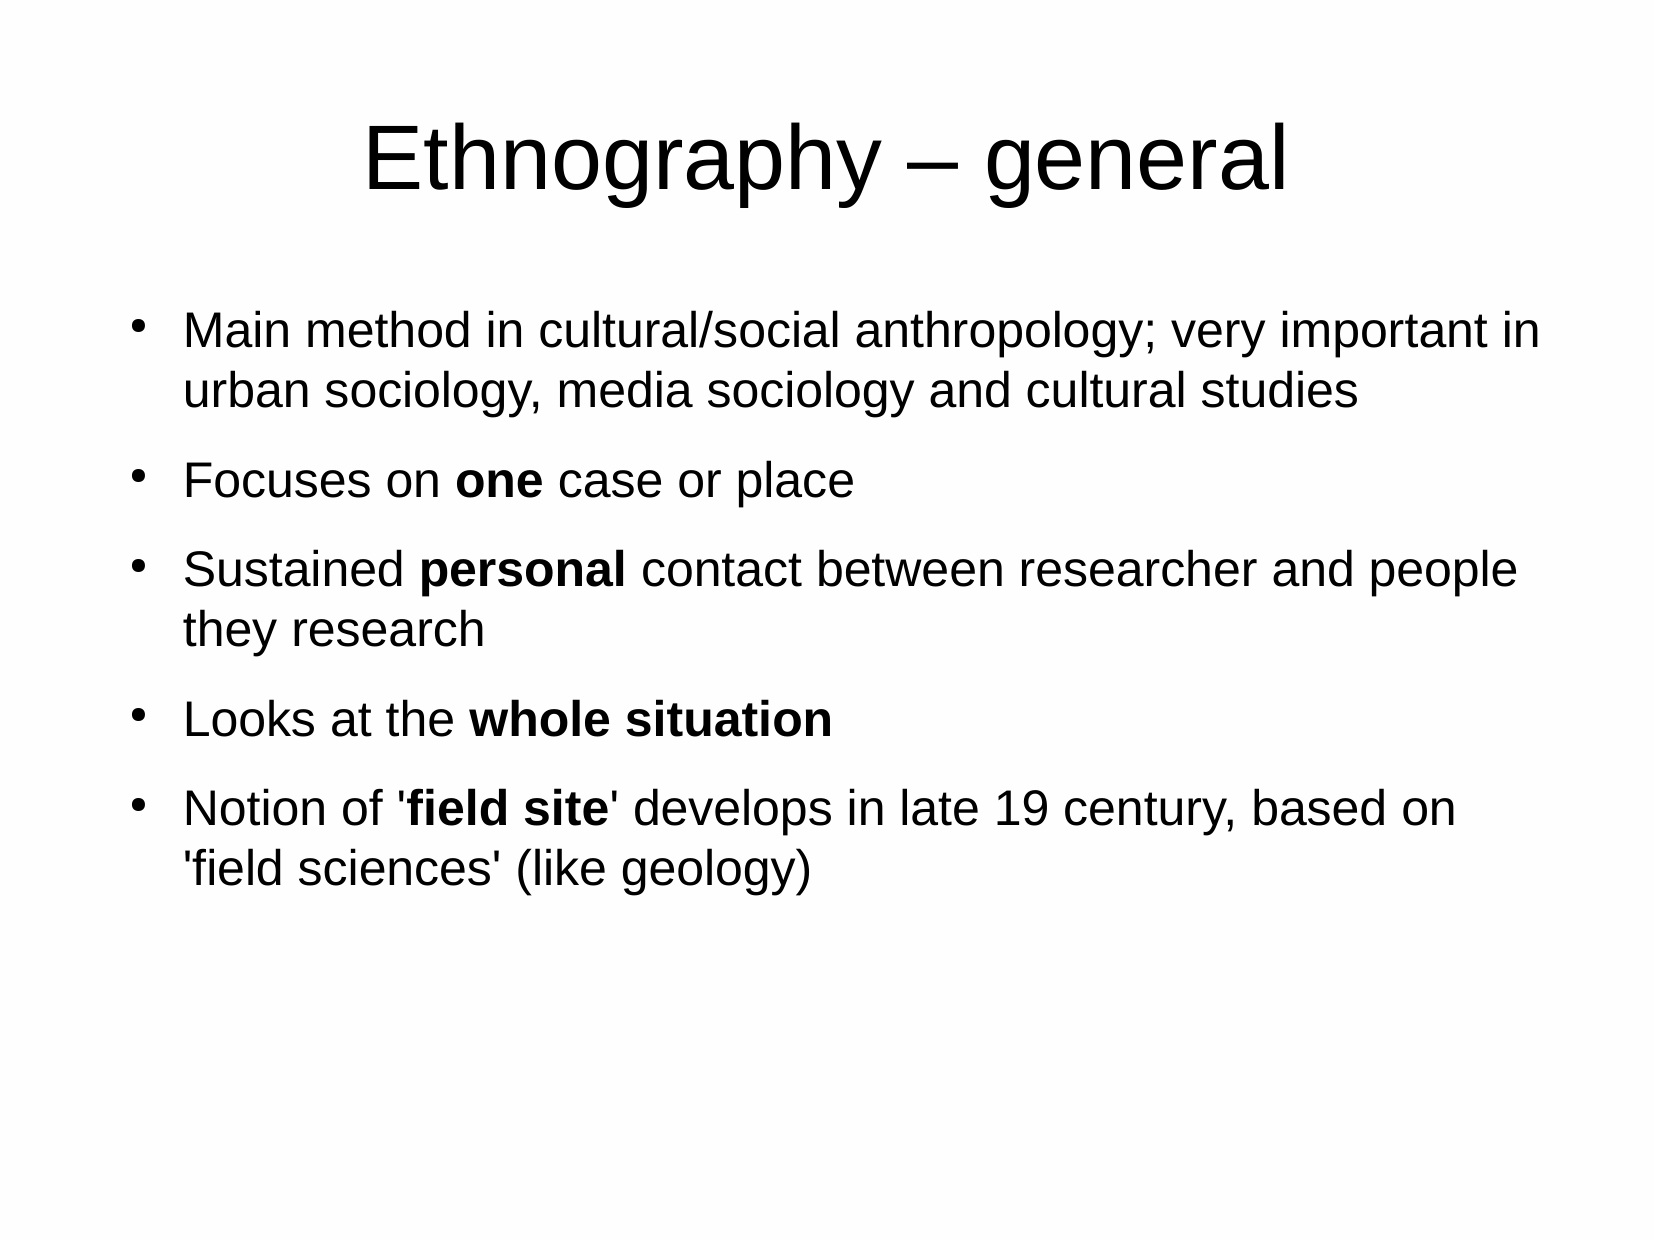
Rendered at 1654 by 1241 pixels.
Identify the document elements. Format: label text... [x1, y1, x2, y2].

list Main method in cultural/social anthropology; very important in urban sociology, media sociology and cultural studies Focuses on one case or place Sustained personal contact between researcher and people they research Looks at the whole situation Notion of 'field site' develops in late 19 century, based on 'field sciences' (like geology) [82, 290, 1571, 1010]
title Ethnography – general [82, 49, 1571, 257]
